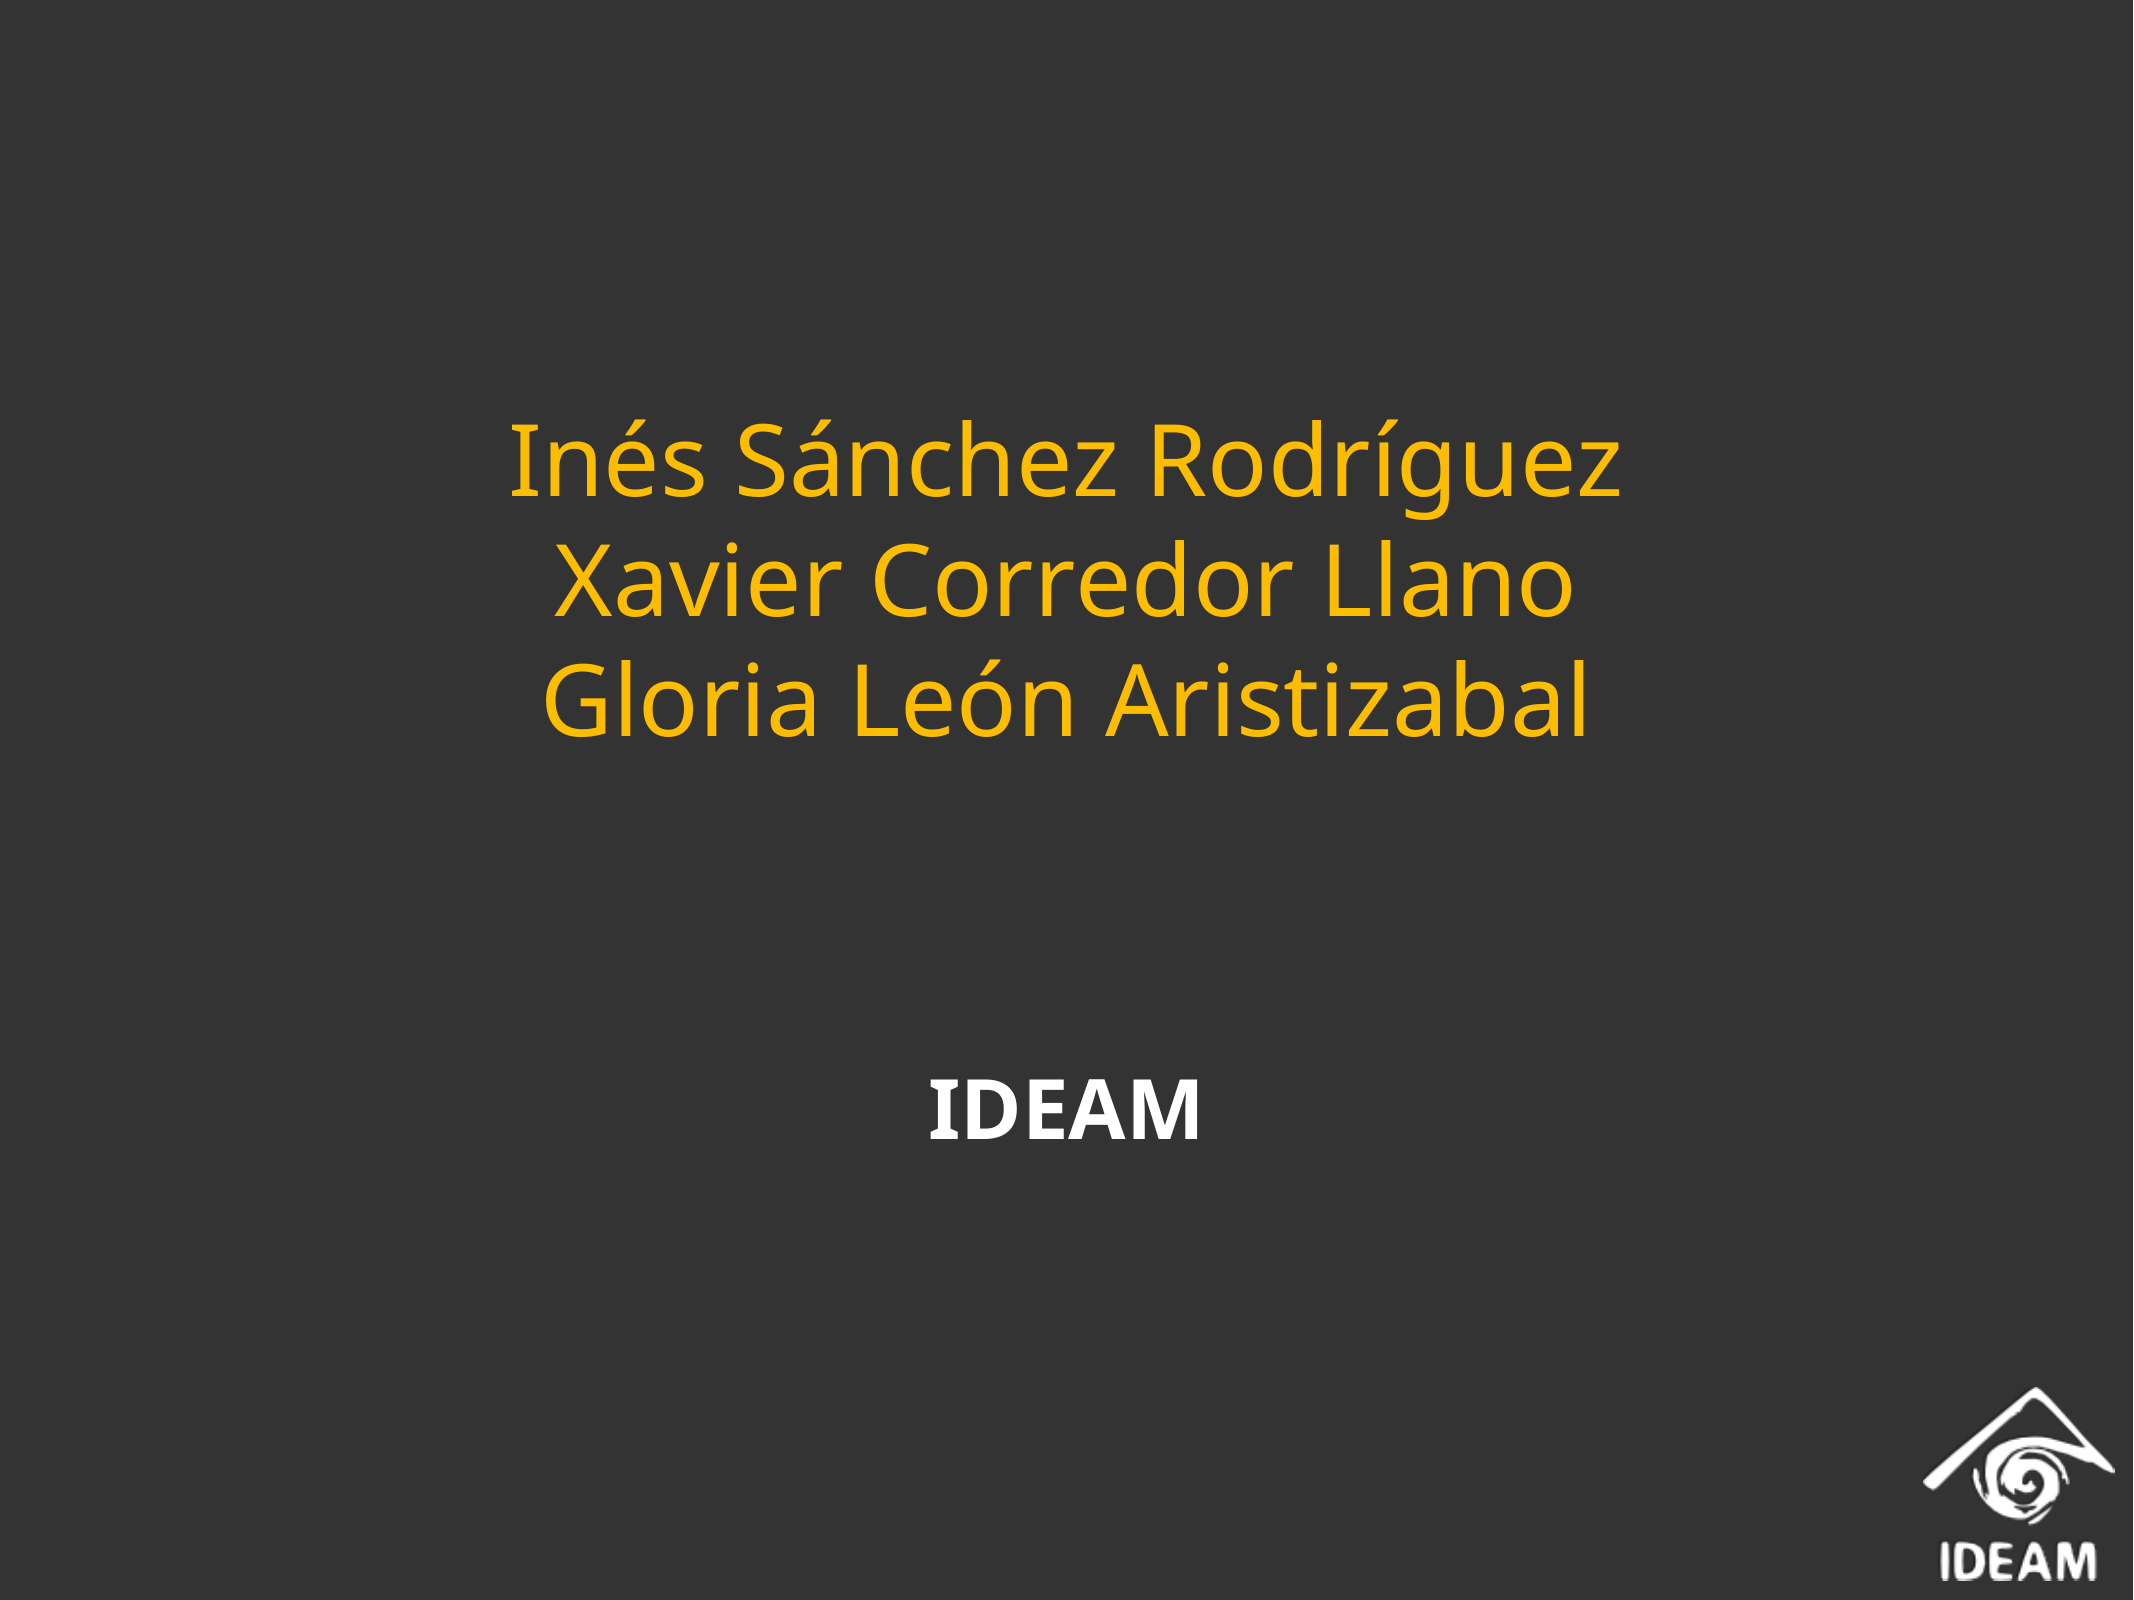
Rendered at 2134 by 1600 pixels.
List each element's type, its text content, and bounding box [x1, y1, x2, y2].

text_box Inés Sánchez Rodríguez Xavier Corredor Llano Gloria León Aristizabal IDEAM [177, 147, 1956, 1406]
picture [1923, 1387, 2115, 1581]
